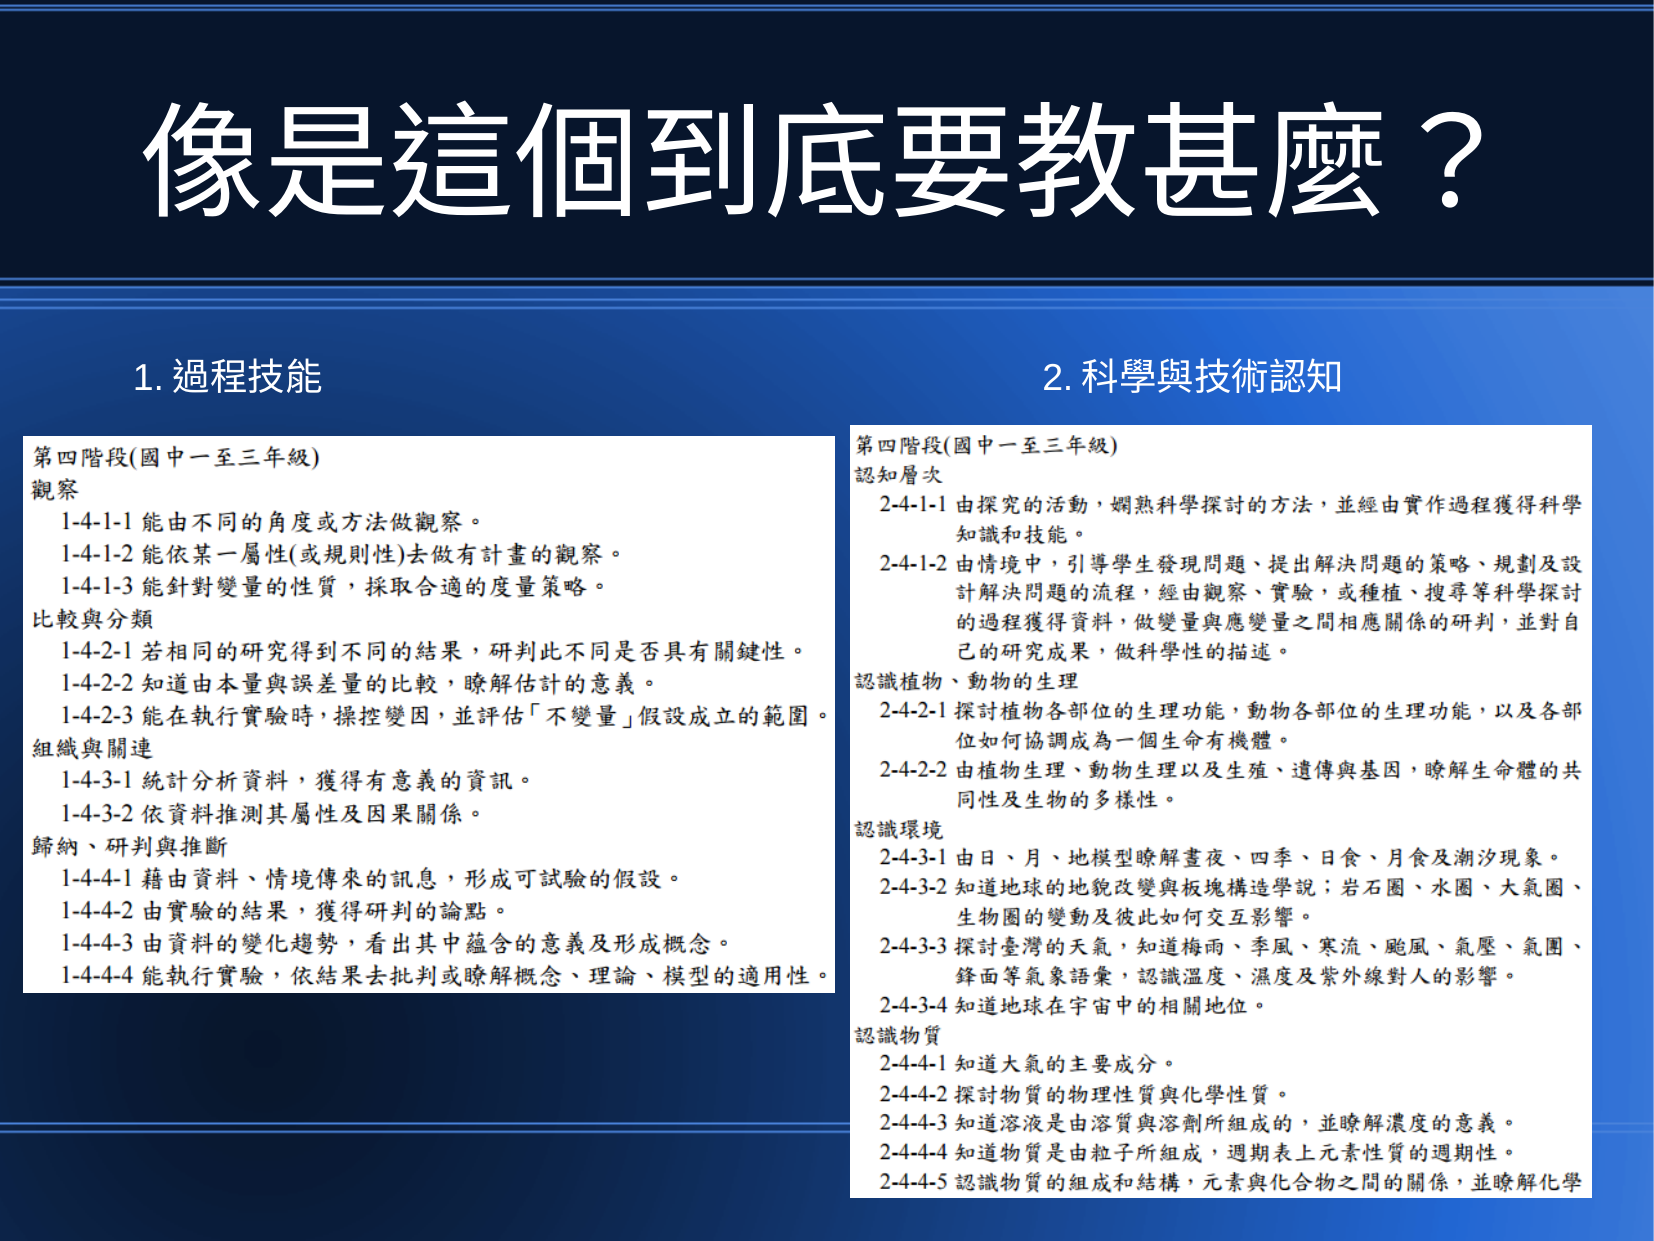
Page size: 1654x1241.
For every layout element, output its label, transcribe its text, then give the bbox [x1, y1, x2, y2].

title 像是這個到底要教甚麼？ [82, 49, 1571, 257]
text_box 1.過程技能 [118, 339, 338, 402]
picture [0, 0, 1654, 1241]
text_box 2.科學與技術認知 [1027, 339, 1360, 402]
